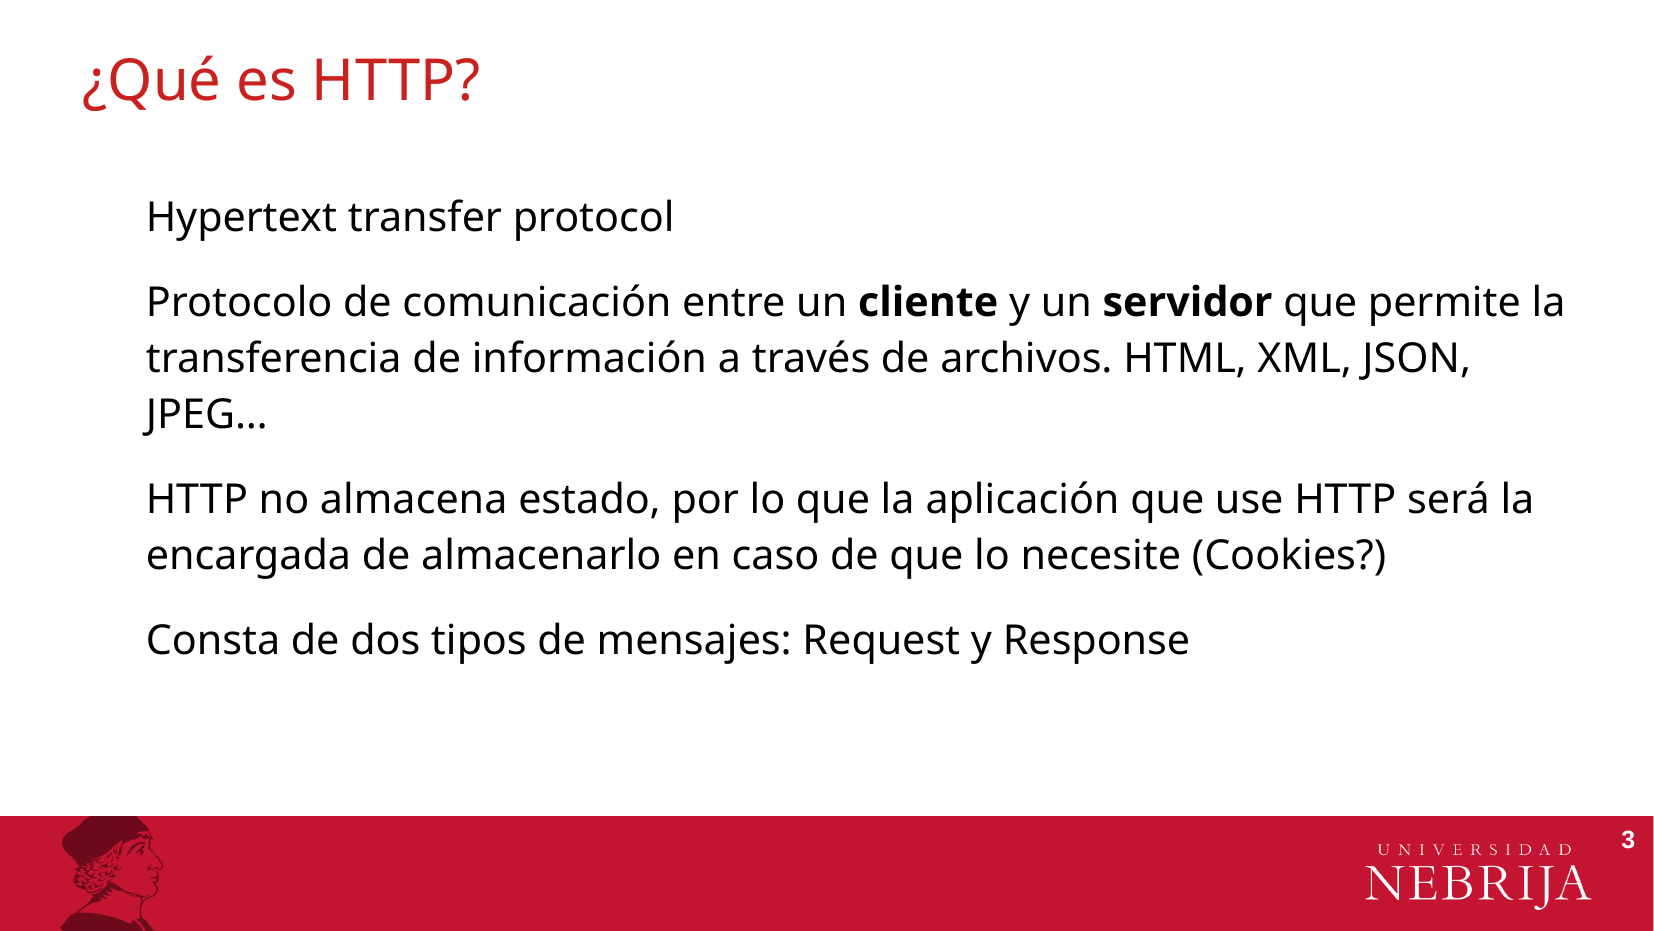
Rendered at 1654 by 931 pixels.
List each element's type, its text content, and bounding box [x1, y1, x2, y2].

list Hypertext transfer protocol Protocolo de comunicación entre un cliente y un servidor que permite la transferencia de información a través de archivos. HTML, XML, JSON, JPEG… HTTP no almacena estado, por lo que la aplicación que use HTTP será la encargada de almacenarlo en caso de que lo necesite (Cookies?) Consta de dos tipos de mensajes: Request y Response [75, 187, 1576, 826]
picture [0, 816, 1654, 931]
title ¿Qué es HTTP? [82, 0, 1571, 156]
